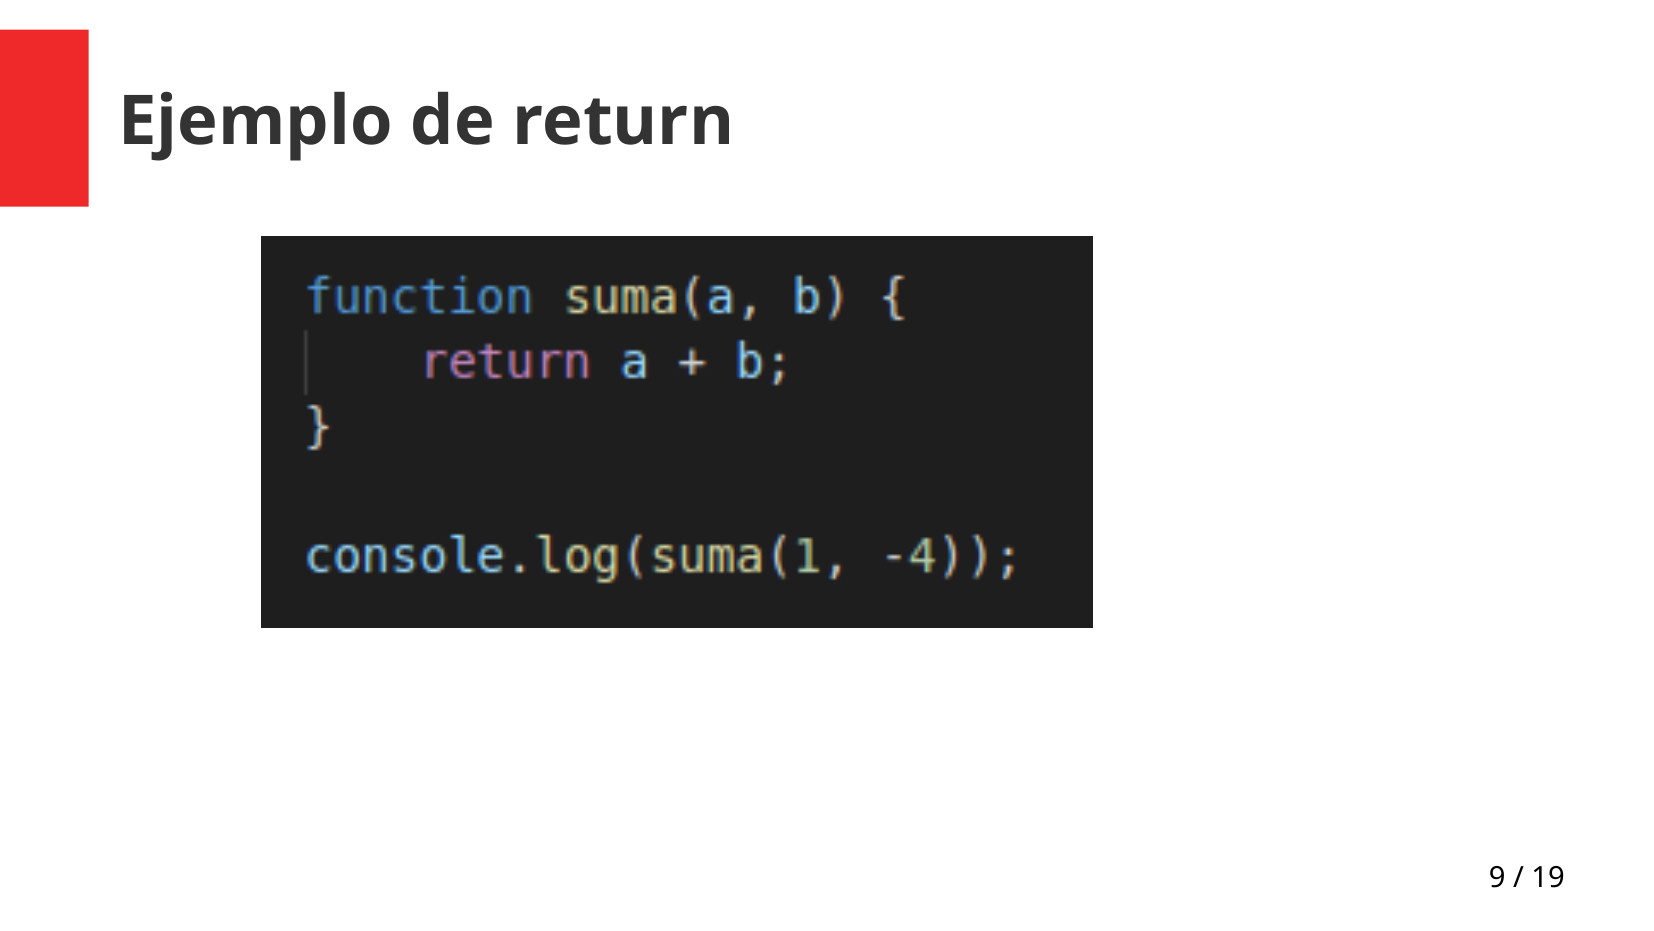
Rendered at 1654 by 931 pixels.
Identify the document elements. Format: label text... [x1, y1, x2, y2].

picture [261, 236, 1093, 629]
title Ejemplo de return [118, 29, 1595, 207]
